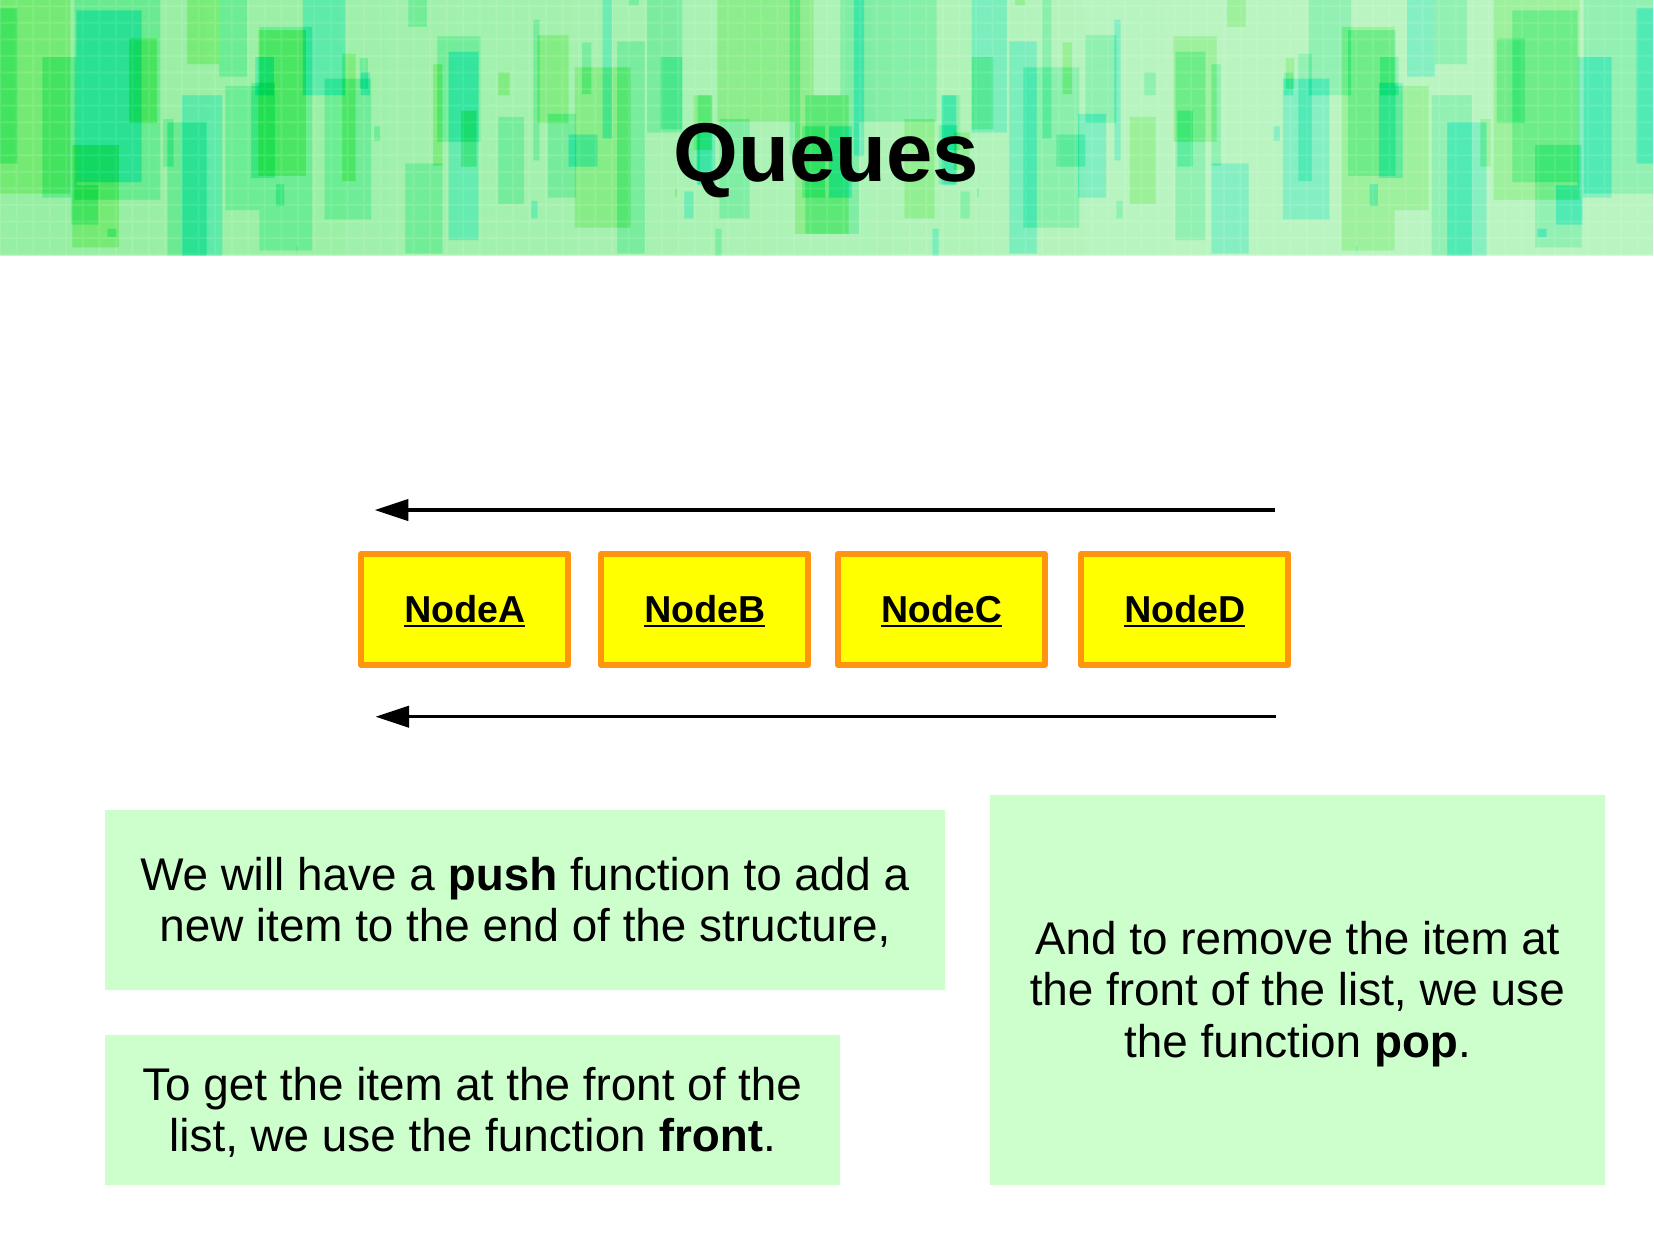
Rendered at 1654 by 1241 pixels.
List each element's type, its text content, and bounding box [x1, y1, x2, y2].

text_box NodeA [361, 553, 569, 665]
text_box To get the item at the front of the list, we use the function front. [105, 1035, 841, 1186]
text_box NodeD [1081, 553, 1289, 665]
text_box And to remove the item at the front of the list, we use the function pop. [990, 795, 1606, 1186]
text_box We will have a push function to add a new item to the end of the structure, [105, 810, 946, 991]
text_box NodeC [838, 553, 1045, 665]
text_box NodeB [601, 553, 809, 665]
title Queues [82, 49, 1571, 257]
picture [0, 0, 1654, 1241]
